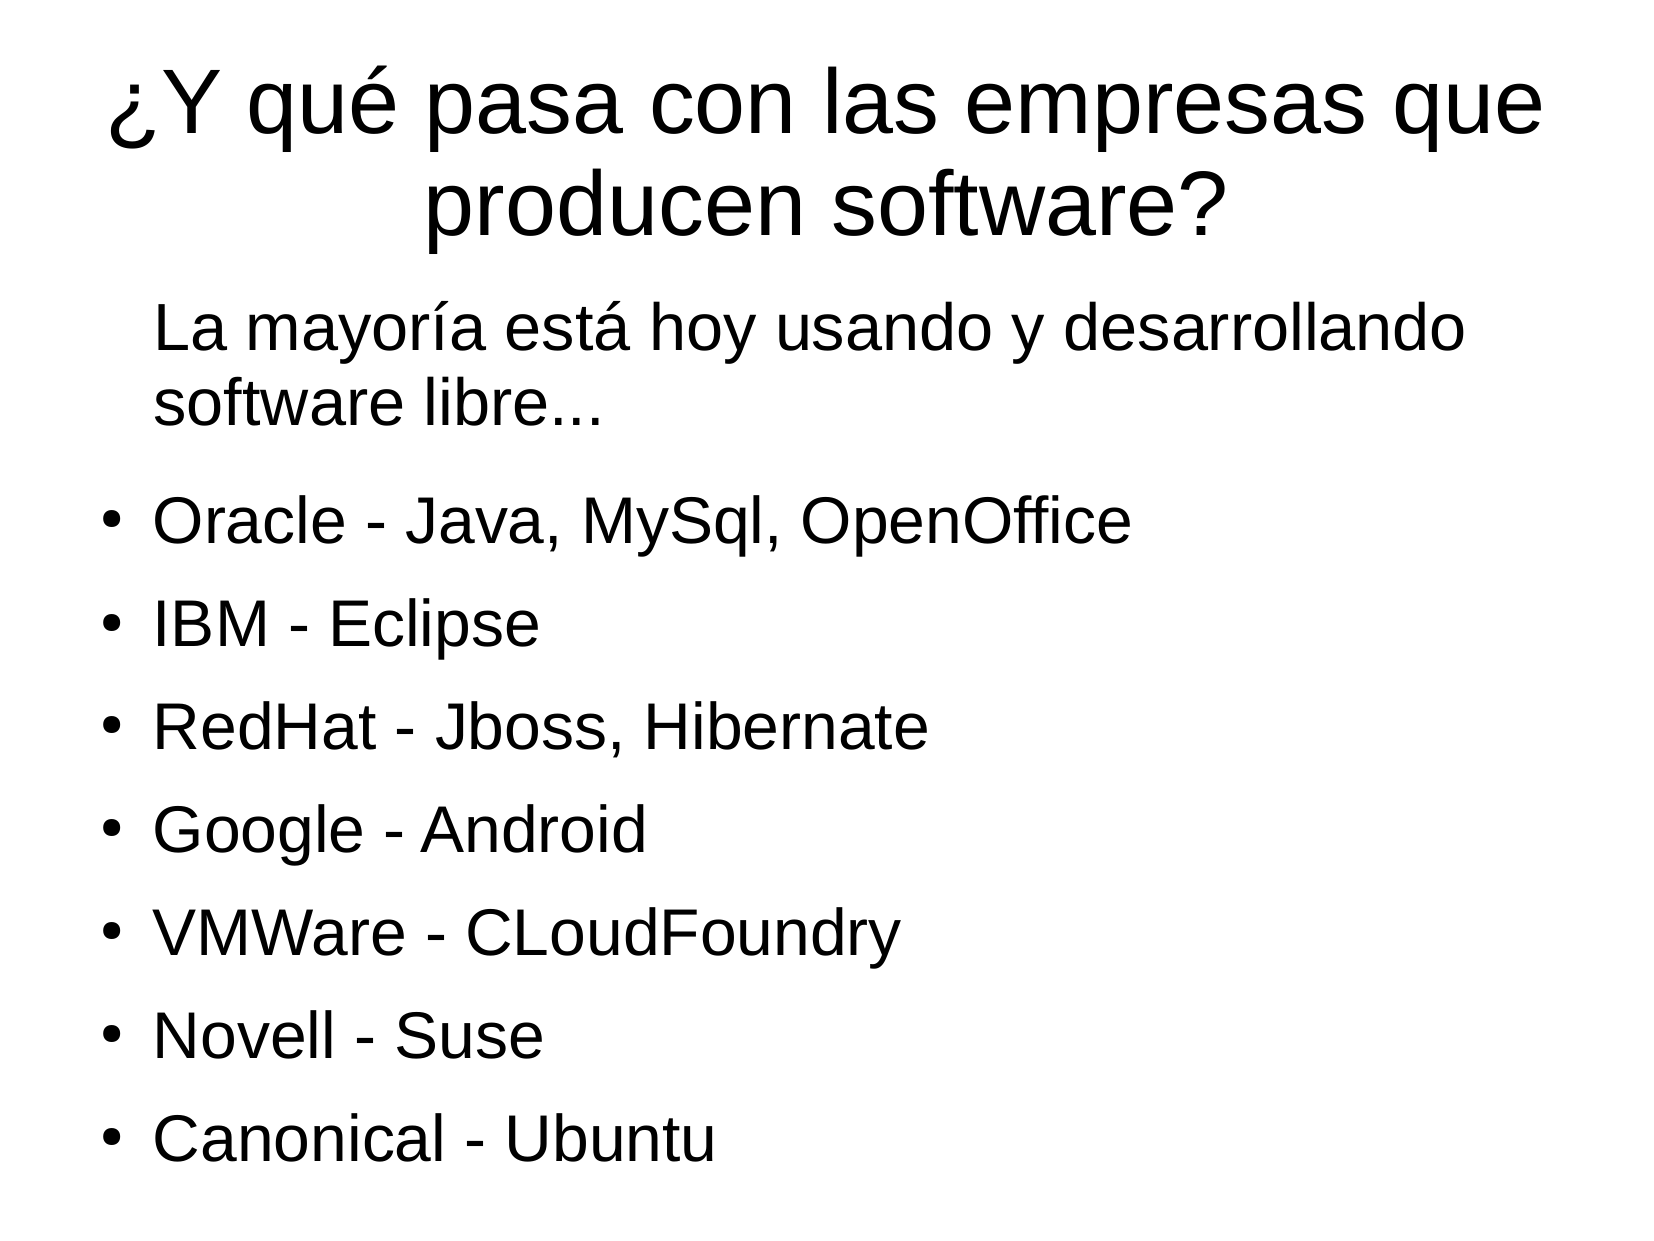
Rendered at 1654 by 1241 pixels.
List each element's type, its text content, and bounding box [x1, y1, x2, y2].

title ¿Y qué pasa con las empresas que producen software? [82, 49, 1571, 257]
list La mayoría está hoy usando y desarrollando software libre... [82, 290, 1538, 461]
list Oracle - Java, MySql, OpenOffice IBM - Eclipse RedHat - Jboss, Hibernate Google - Android VMWare - CLoudFoundry Novell - Suse Canonical - Ubuntu [82, 484, 1538, 1182]
